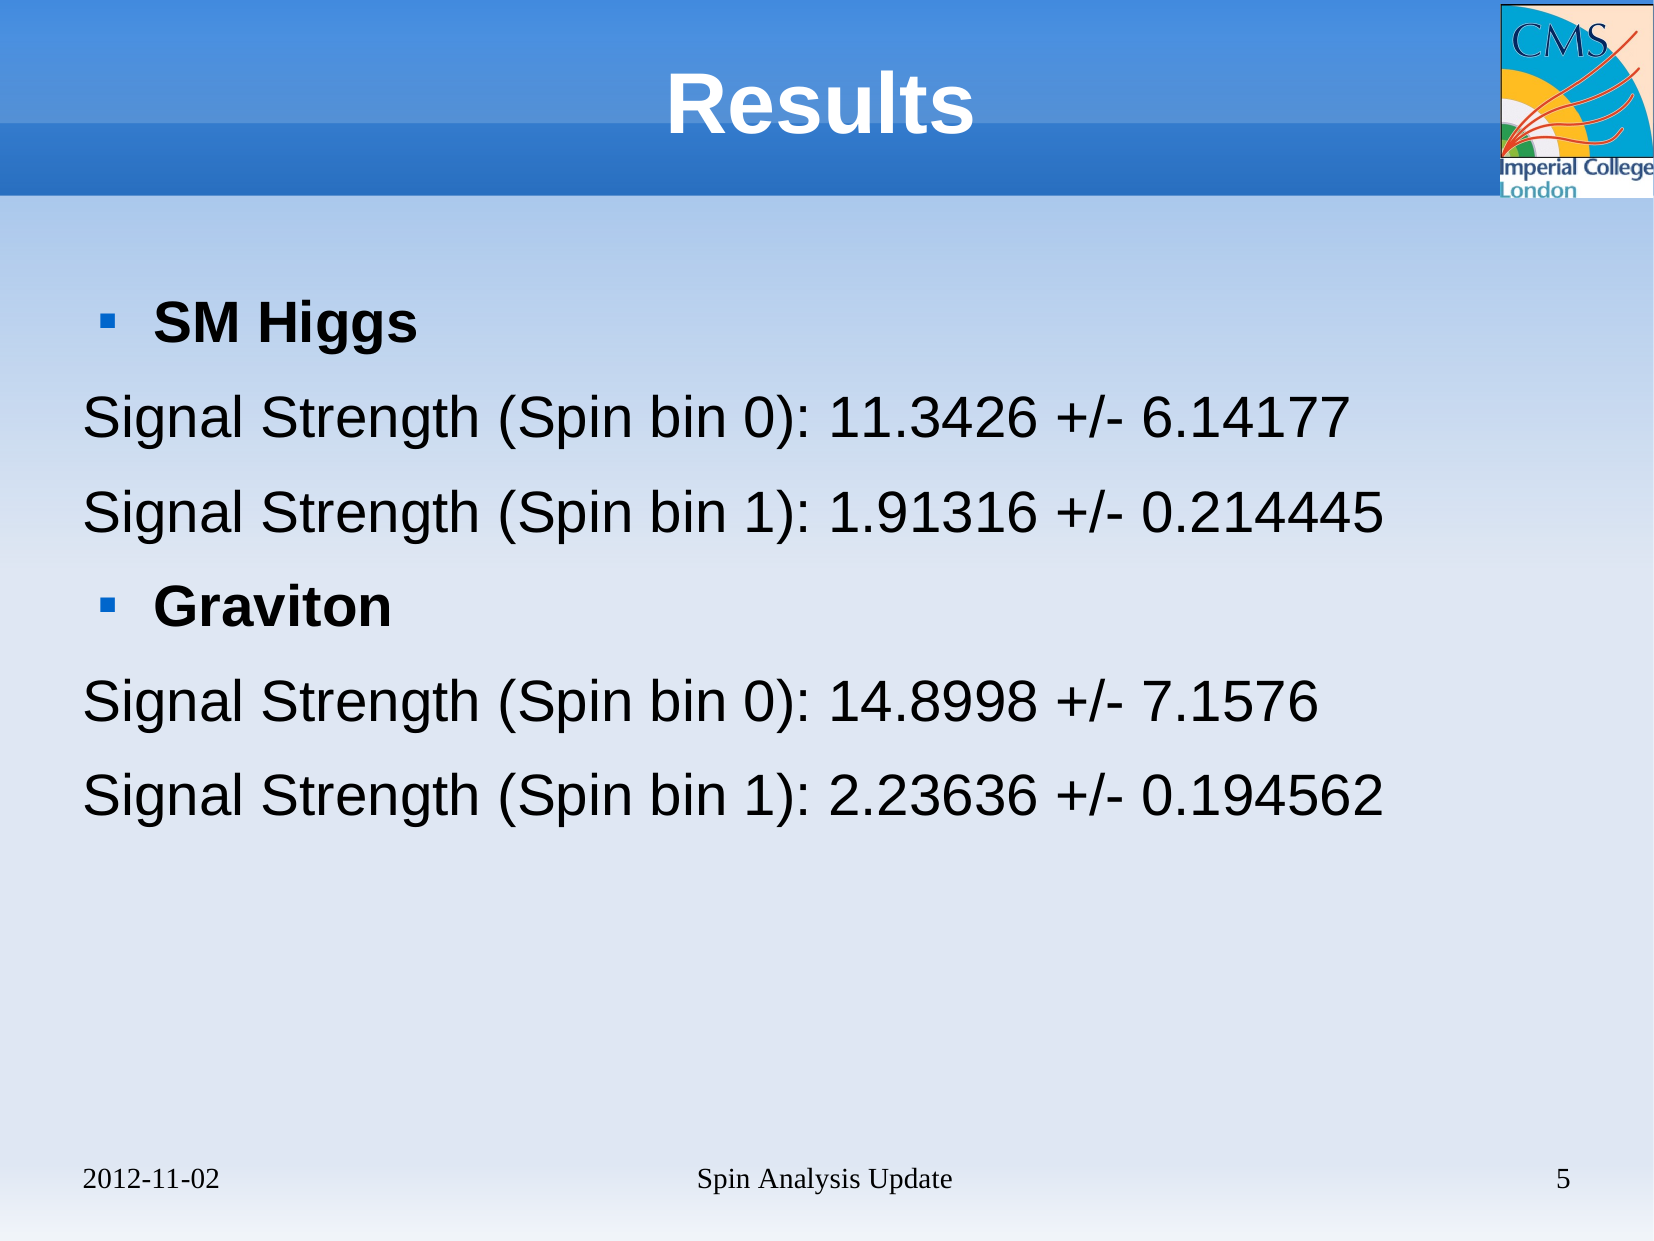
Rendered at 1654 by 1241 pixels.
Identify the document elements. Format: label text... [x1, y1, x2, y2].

title Results [76, 0, 1565, 208]
list SM Higgs Signal Strength (Spin bin 0): 11.3426 +/- 6.14177 Signal Strength (Spin bin 1): 1.91316 +/- 0.214445 Graviton Signal Strength (Spin bin 0): 14.8998 +/- 7.1576 Signal Strength (Spin bin 1): 2.23636 +/- 0.194562 [82, 290, 1571, 1109]
picture [0, 0, 1654, 1241]
